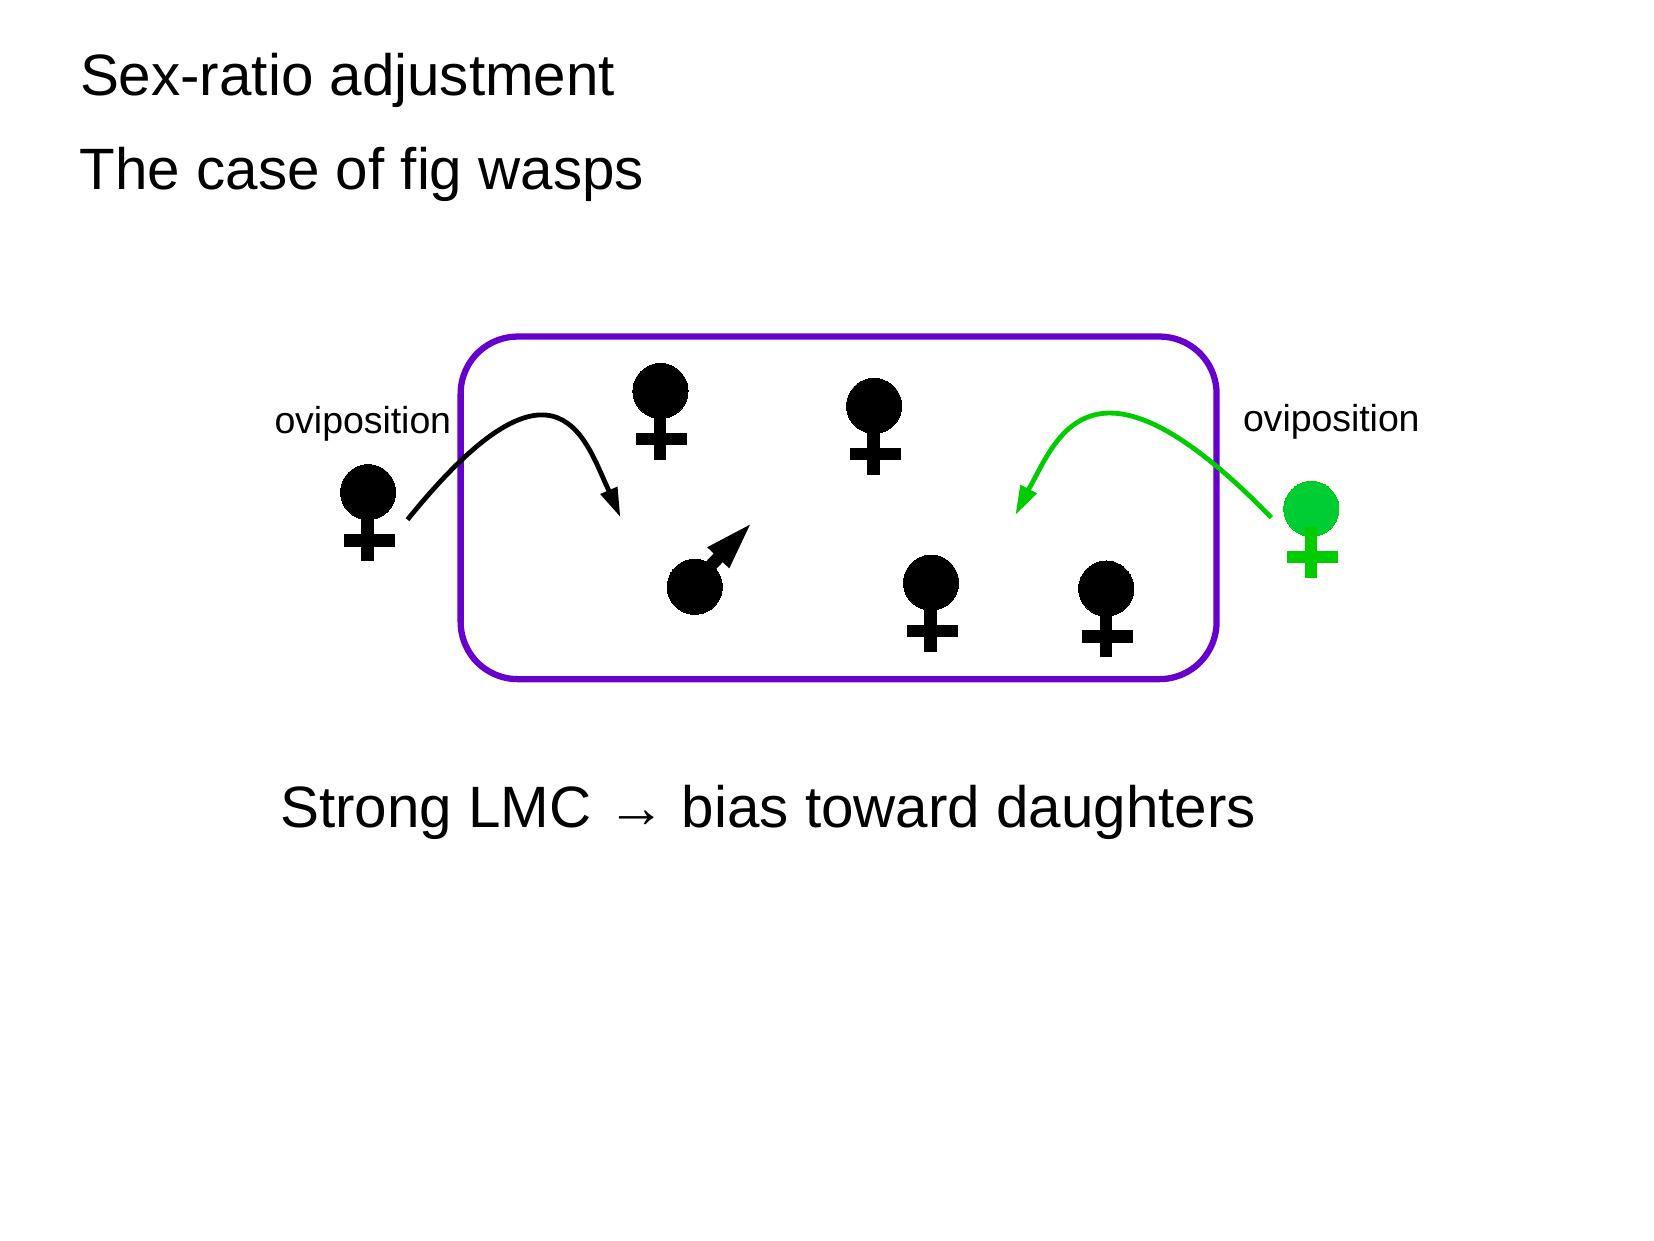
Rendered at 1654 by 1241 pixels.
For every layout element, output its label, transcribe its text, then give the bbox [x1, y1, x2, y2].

text_box Strong LMC → bias toward daughters [265, 767, 1273, 848]
text_box [460, 336, 1217, 680]
text_box [340, 464, 396, 519]
text_box The case of fig wasps [65, 129, 935, 210]
text_box oviposition [1228, 390, 1435, 447]
text_box oviposition [259, 391, 467, 449]
text_box [1283, 481, 1339, 536]
text_box Sex-ratio adjustment [65, 35, 674, 116]
